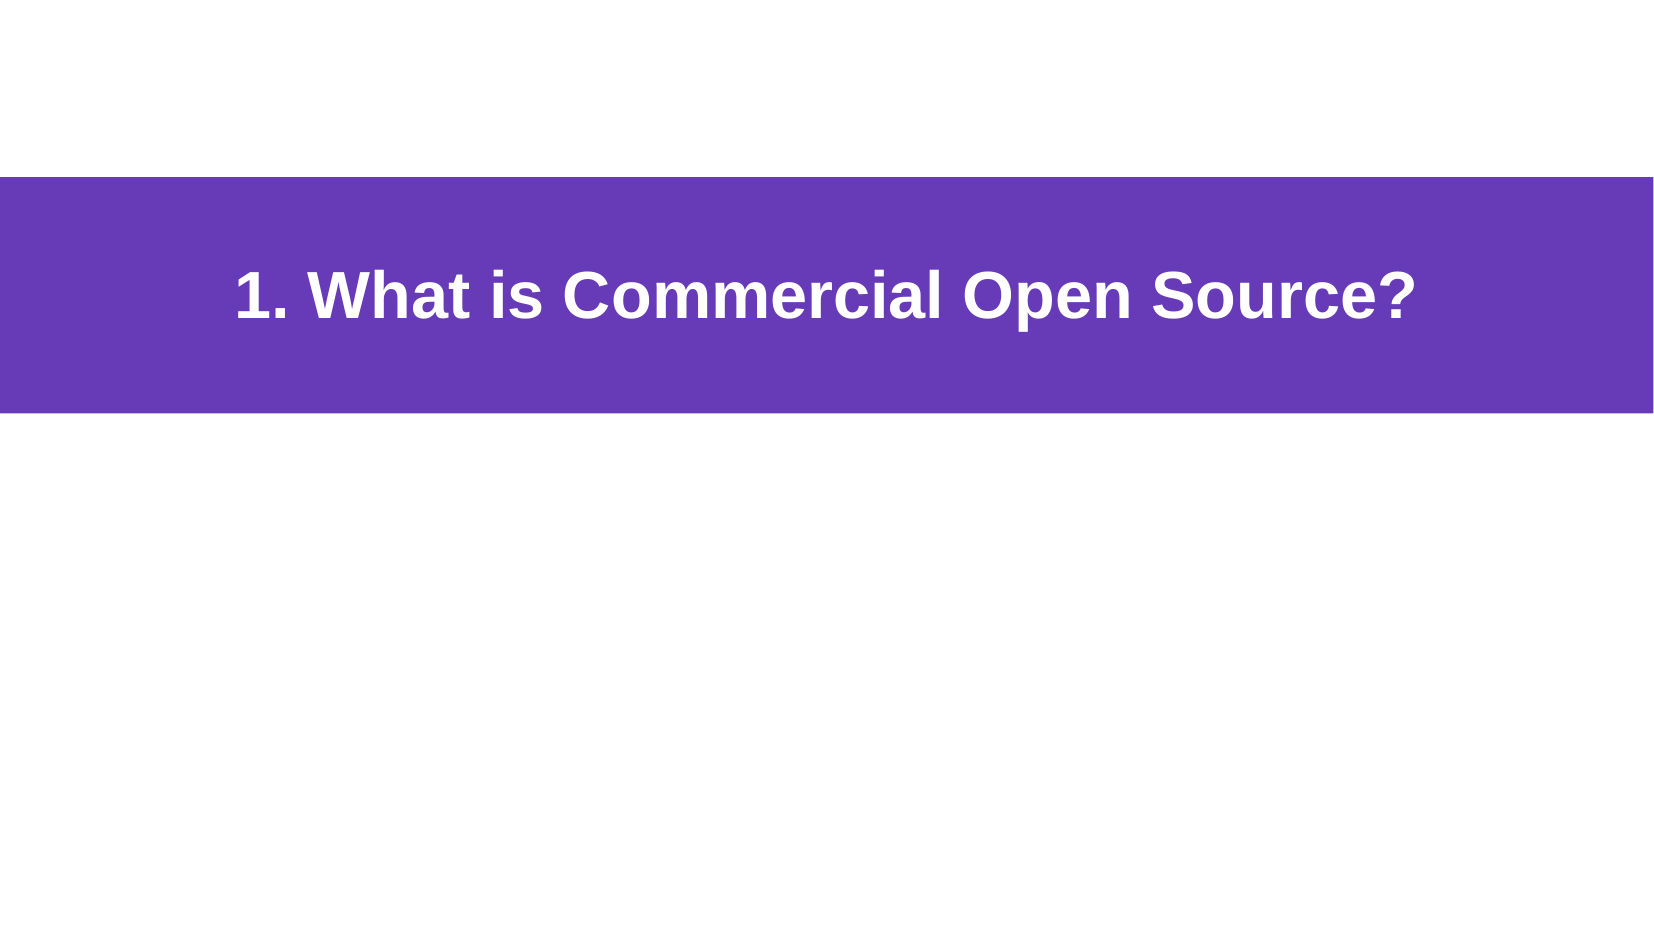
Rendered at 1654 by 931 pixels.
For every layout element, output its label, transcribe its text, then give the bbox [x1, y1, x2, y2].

title 1. What is Commercial Open Source? [0, 177, 1654, 414]
